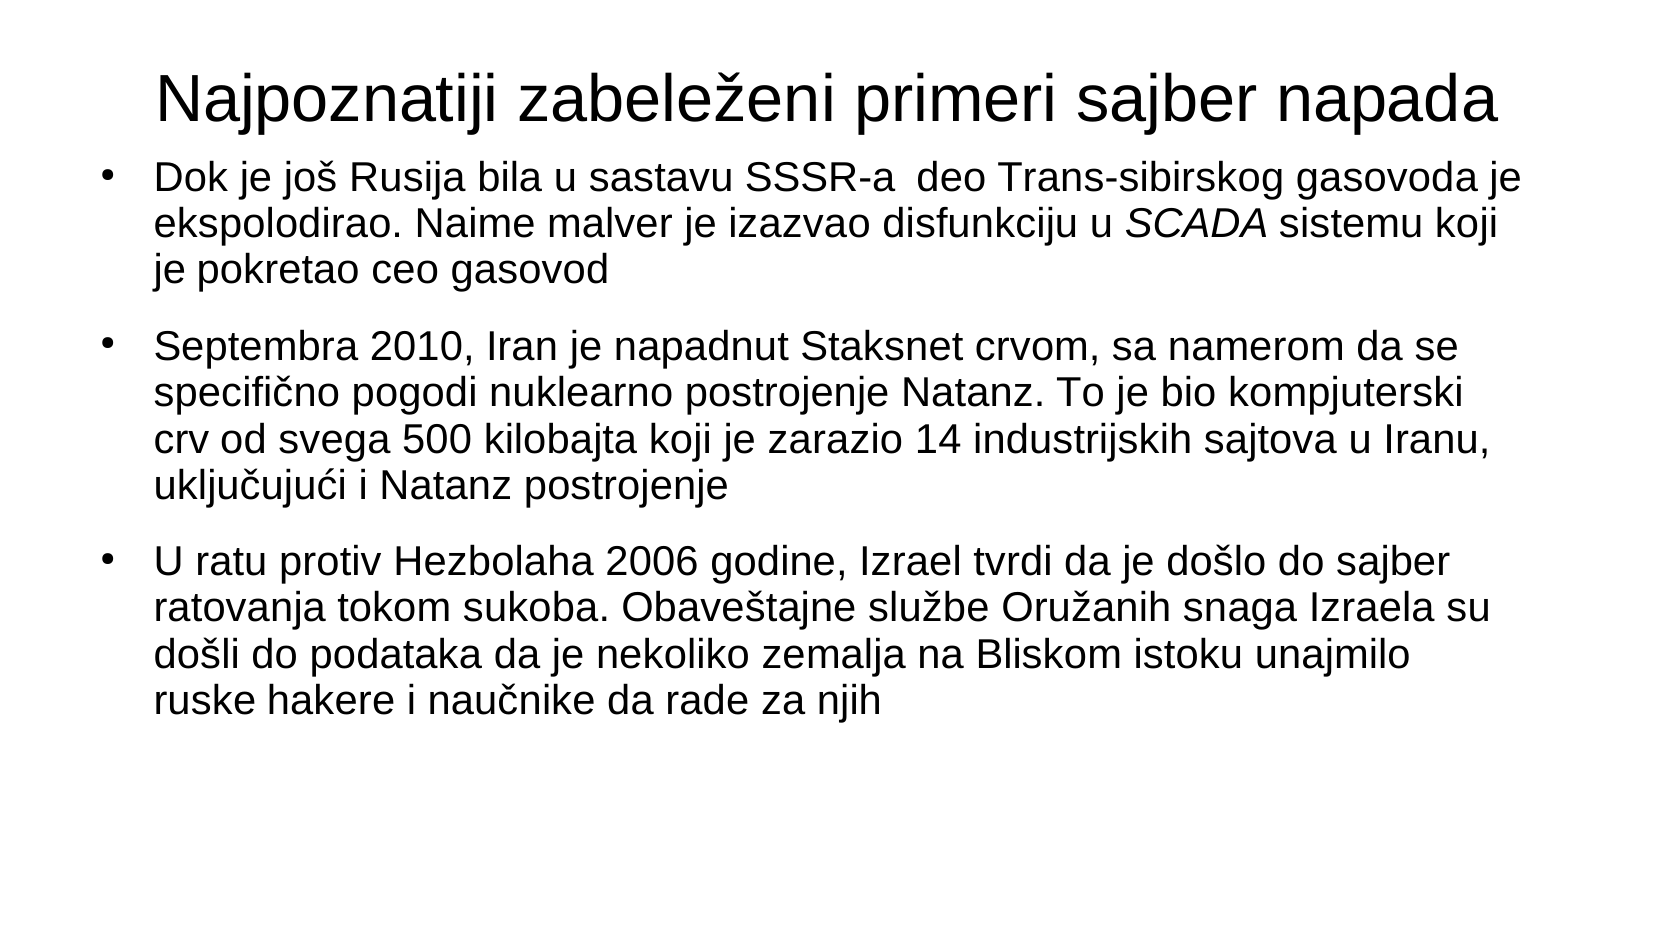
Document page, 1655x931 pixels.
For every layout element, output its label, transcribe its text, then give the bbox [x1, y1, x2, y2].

text_box Najpoznatiji zabeleženi primeri sajber napada [152, 55, 1500, 135]
text_box ● [98, 545, 118, 569]
text_box ● [98, 330, 118, 354]
text_box ● [98, 161, 118, 185]
text_box Dok je još Rusija bila u sastavu SSSR-a deo Trans-sibirskog gasovoda je ekspolodirao. Naime malver je izazvao disfunkciju u SCADA sistemu koji je pokretao ceo gasovod Septembra 2010, Iran je napadnut Staksnet crvom, sa namerom da se specifično pogodi nuklearno postrojenje Natanz. To je bio kompjuterski crv od svega 500 kilobajta koji je zarazio 14 industrijskih sajtova u Iranu, uključujući i Natanz postrojenje U ratu protiv Hezbolaha 2006 godine, Izrael tvrdi da je došlo do sajber ratovanja tokom sukoba. Obaveštajne službe Oružanih snaga Izraela su došli do podataka da je nekoliko zemalja na Bliskom istoku unajmilo ruske hakere i naučnike da rade za njih [151, 153, 1539, 725]
